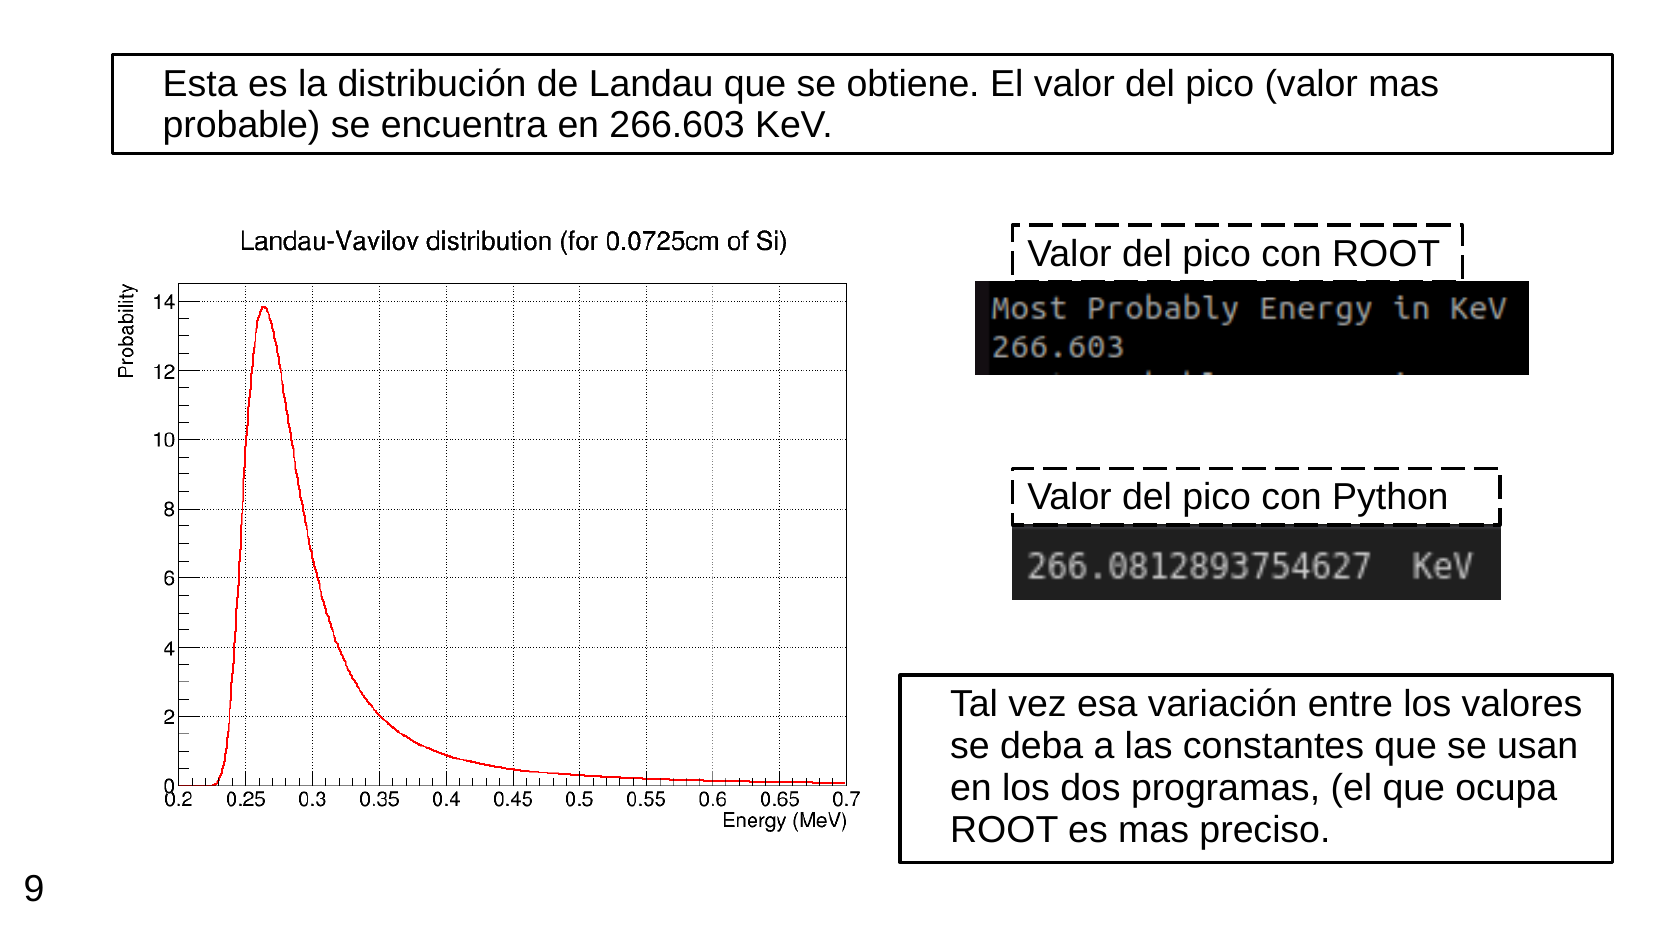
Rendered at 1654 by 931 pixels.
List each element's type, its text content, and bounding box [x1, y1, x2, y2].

text_box Tal vez esa variación entre los valores se deba a las constantes que se usan en los dos programas, (el que ocupa ROOT es mas preciso. [900, 675, 1613, 863]
picture [112, 224, 869, 838]
picture [1012, 526, 1501, 601]
text_box Valor del pico con ROOT [1012, 225, 1463, 282]
text_box Valor del pico con Python [1012, 468, 1501, 526]
text_box Esta es la distribución de Landau que se obtiene. El valor del pico (valor mas probable) se encuentra en 266.603 KeV. [112, 54, 1613, 154]
picture [975, 281, 1529, 376]
text_box <number> [8, 860, 638, 931]
